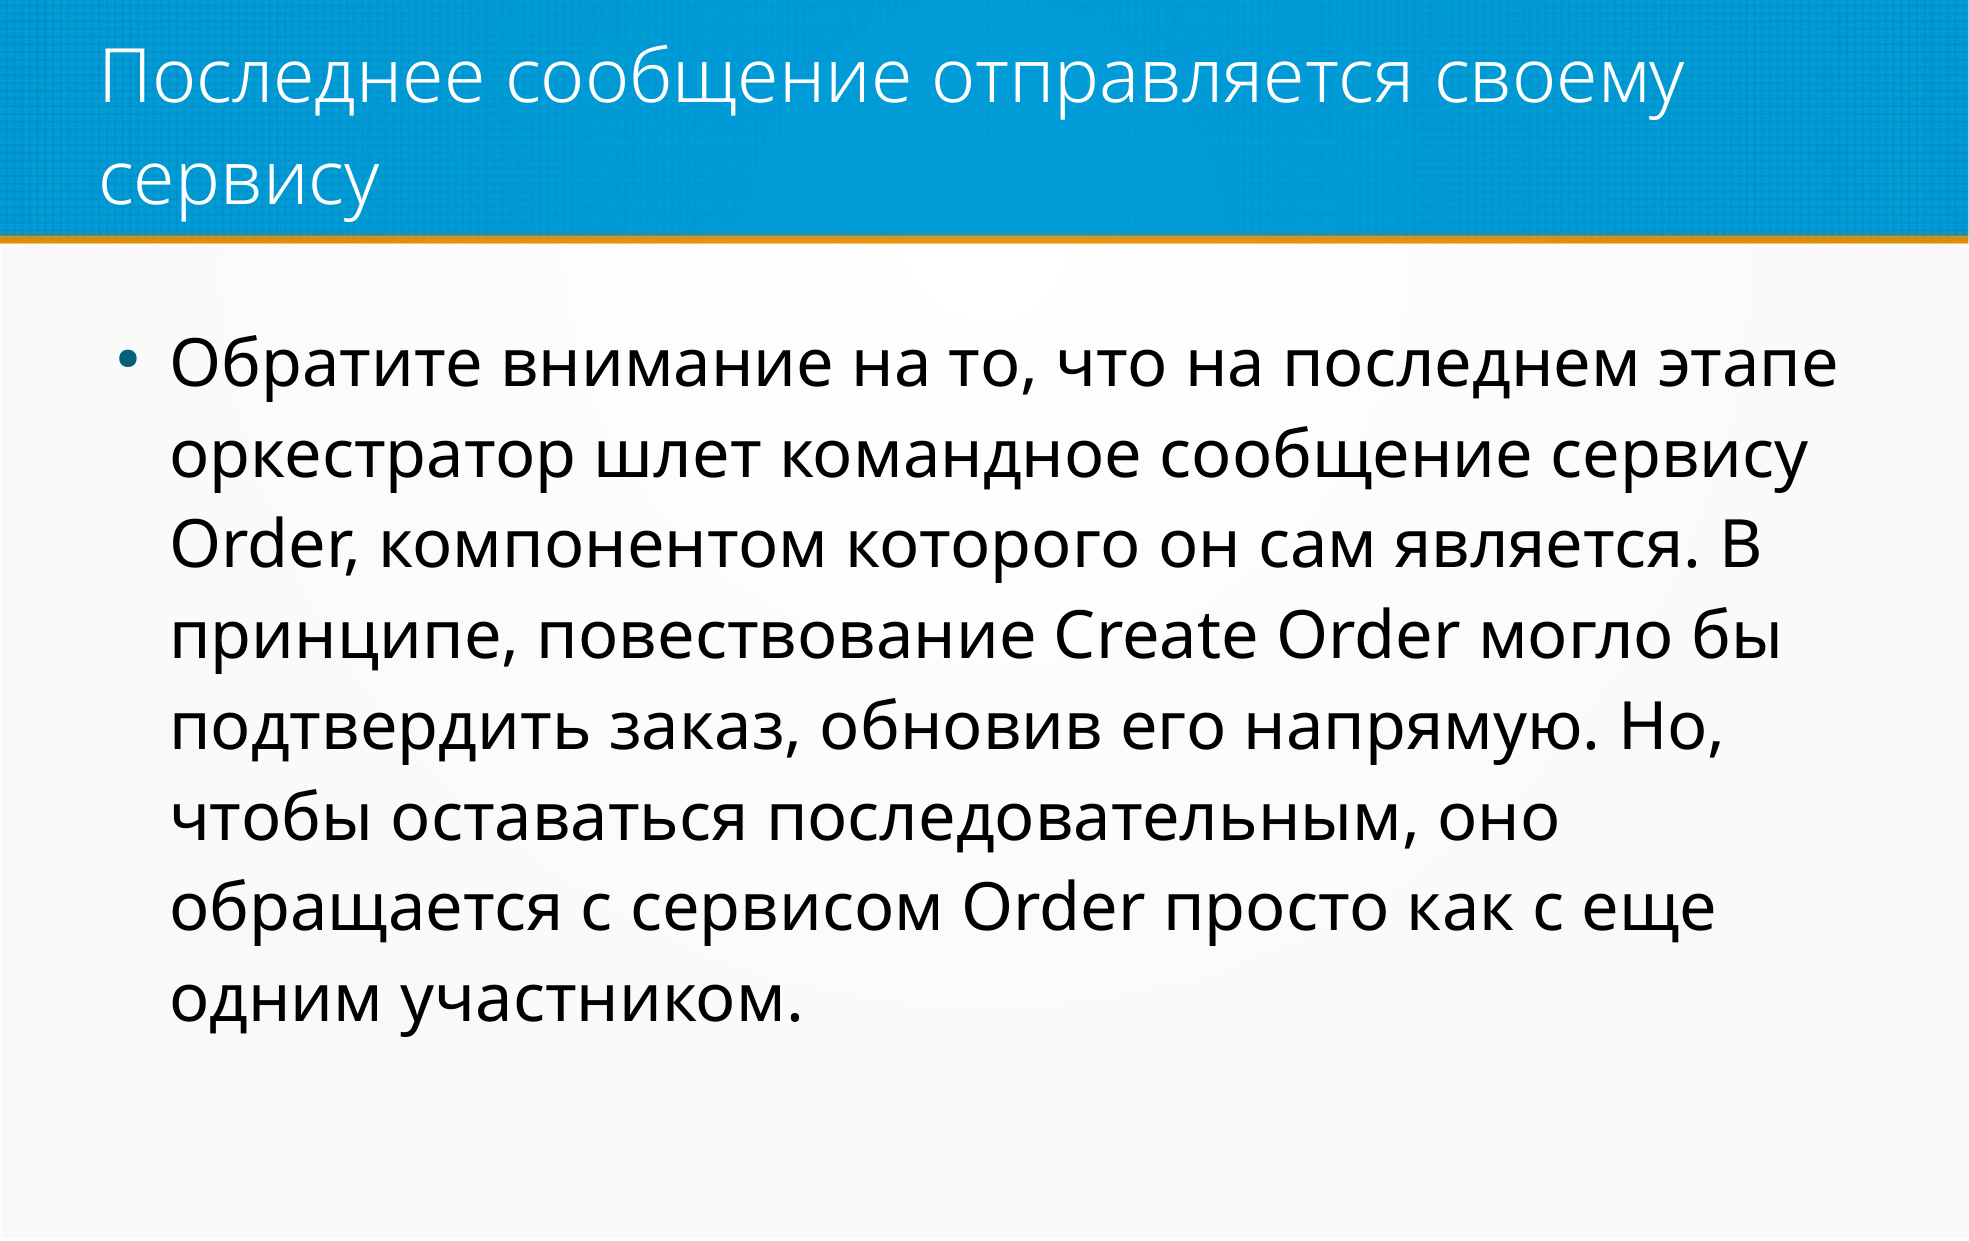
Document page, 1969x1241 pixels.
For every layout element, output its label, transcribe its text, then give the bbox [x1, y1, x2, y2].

picture [0, 233, 1969, 1241]
title Последнее сообщение отправляется своему сервису [98, 19, 1870, 227]
list Обратите внимание на то, что на последнем этапе оркестратор шлет командное сообщение сервису Order, компонентом которого он сам является. В принципе, повествование Create Order могло бы подтвердить заказ, обновив его напрямую. Но, чтобы оставаться последовательным, оно обращается с сервисом Order просто как с еще одним участником. [98, 315, 1861, 1081]
